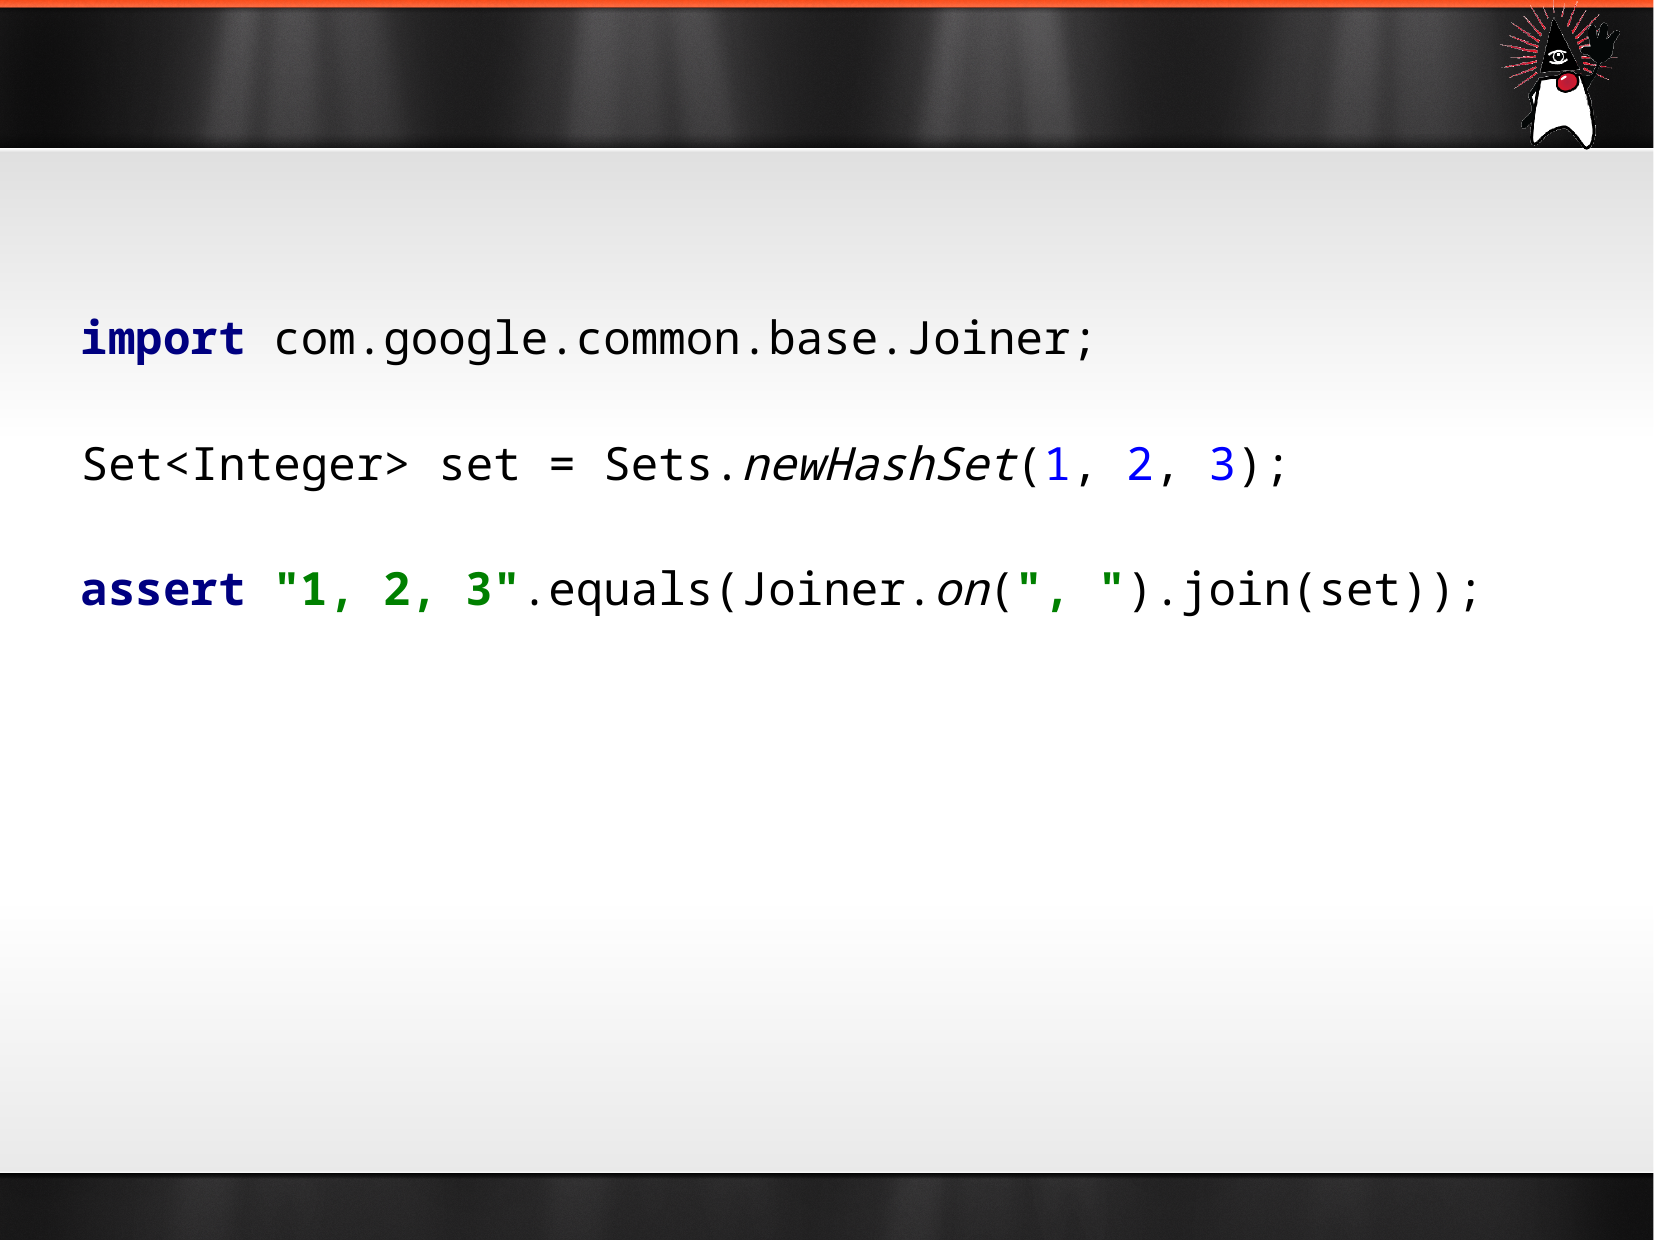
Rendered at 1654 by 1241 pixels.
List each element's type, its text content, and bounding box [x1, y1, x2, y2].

picture [0, 0, 1654, 1240]
subtitle import com.google.common.base.Joiner; Set<Integer> set = Sets.newHashSet(1, 2, 3); assert "1, 2, 3".equals(Joiner.on(", ").join(set)); [80, 305, 1654, 1125]
